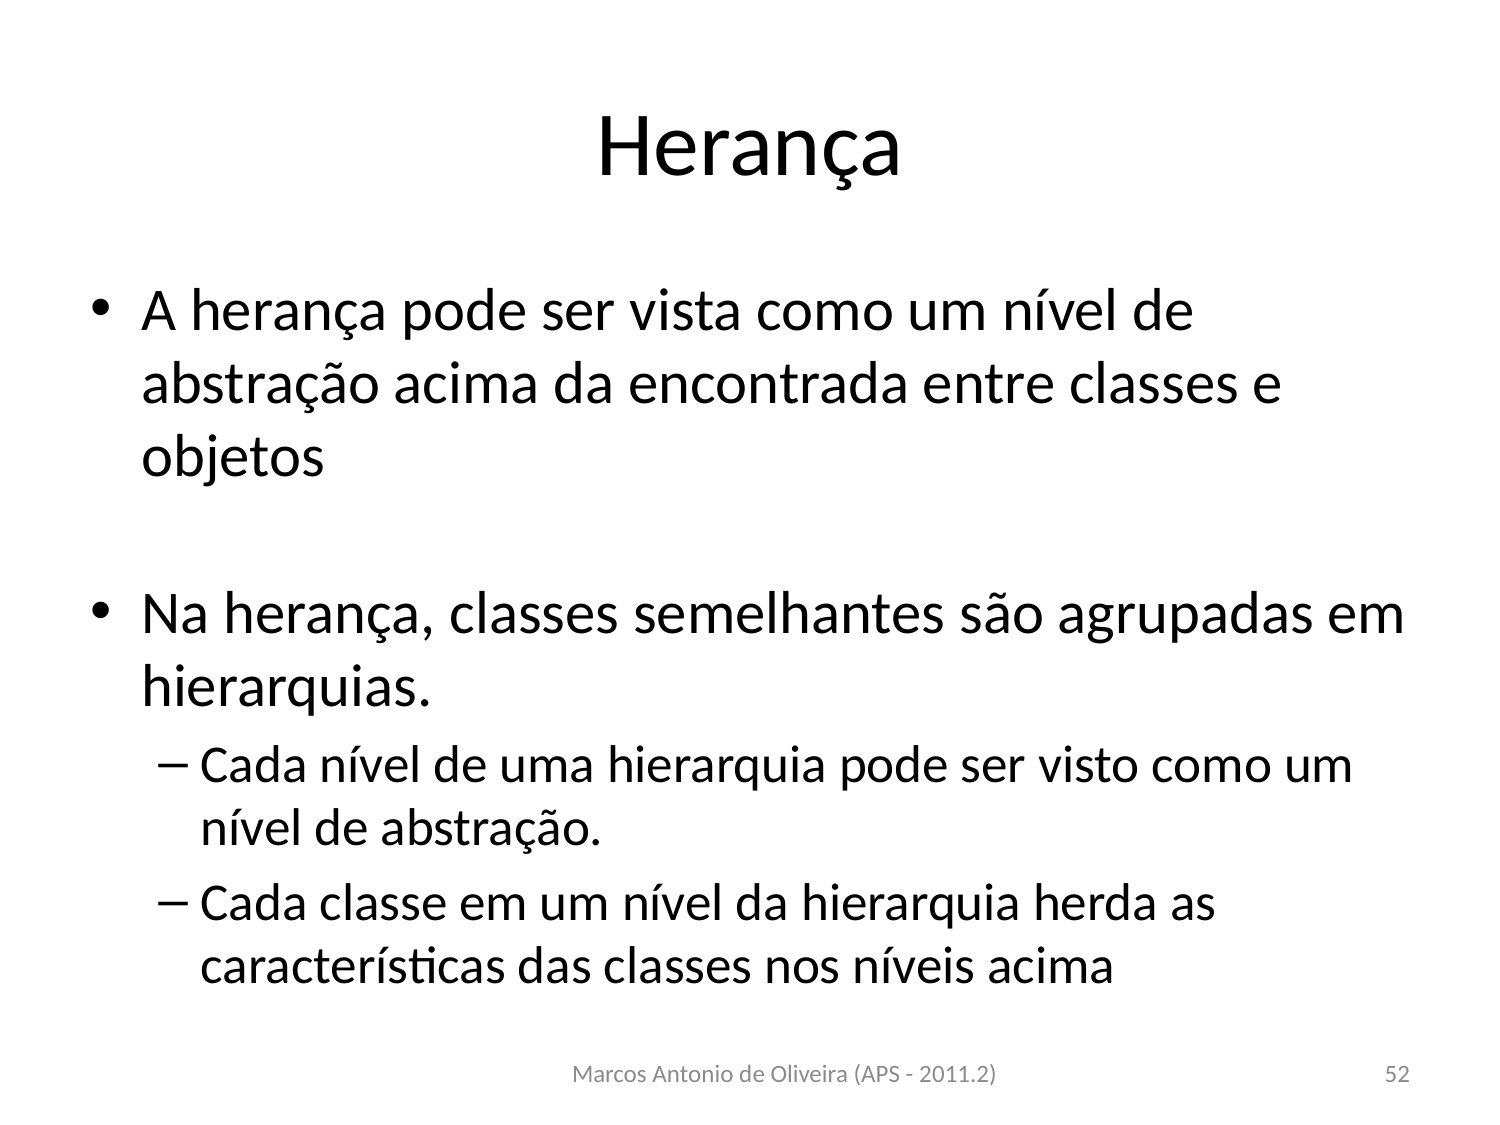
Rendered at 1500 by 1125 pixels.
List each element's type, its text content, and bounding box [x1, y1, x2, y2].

slide_number <número> [1074, 1042, 1425, 1103]
list A herança pode ser vista como um nível de abstração acima da encontrada entre classes e objetos Na herança, classes semelhantes são agrupadas em hierarquias. Cada nível de uma hierarquia pode ser visto como um nível de abstração. Cada classe em um nível da hierarquia herda as características das classes nos níveis acima [75, 262, 1425, 1005]
title Herança [75, 45, 1425, 233]
footer Marcos Antonio de Oliveira (APS - 2011.2) [512, 1042, 1058, 1103]
